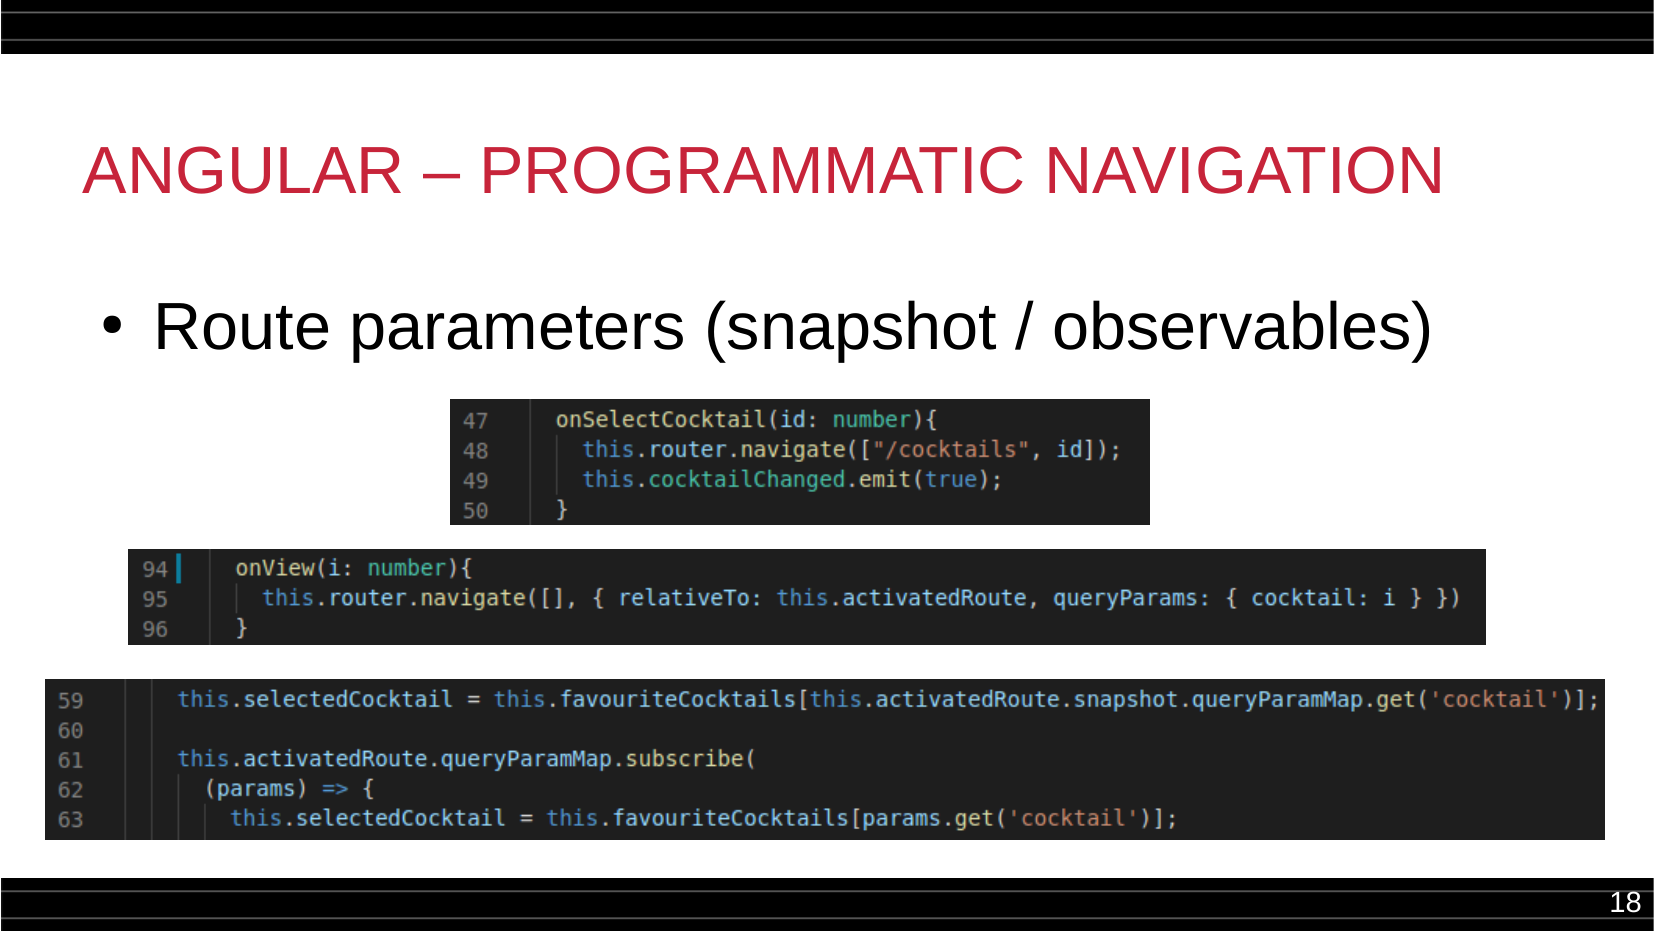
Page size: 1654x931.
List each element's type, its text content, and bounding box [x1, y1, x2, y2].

picture [45, 679, 1606, 841]
picture [1, 0, 1654, 54]
list Route parameters (snapshot / observables) [82, 184, 1561, 676]
picture [450, 399, 1150, 526]
picture [1, 878, 1654, 931]
title ANGULAR – PROGRAMMATIC NAVIGATION [82, 92, 1571, 249]
picture [128, 549, 1486, 646]
